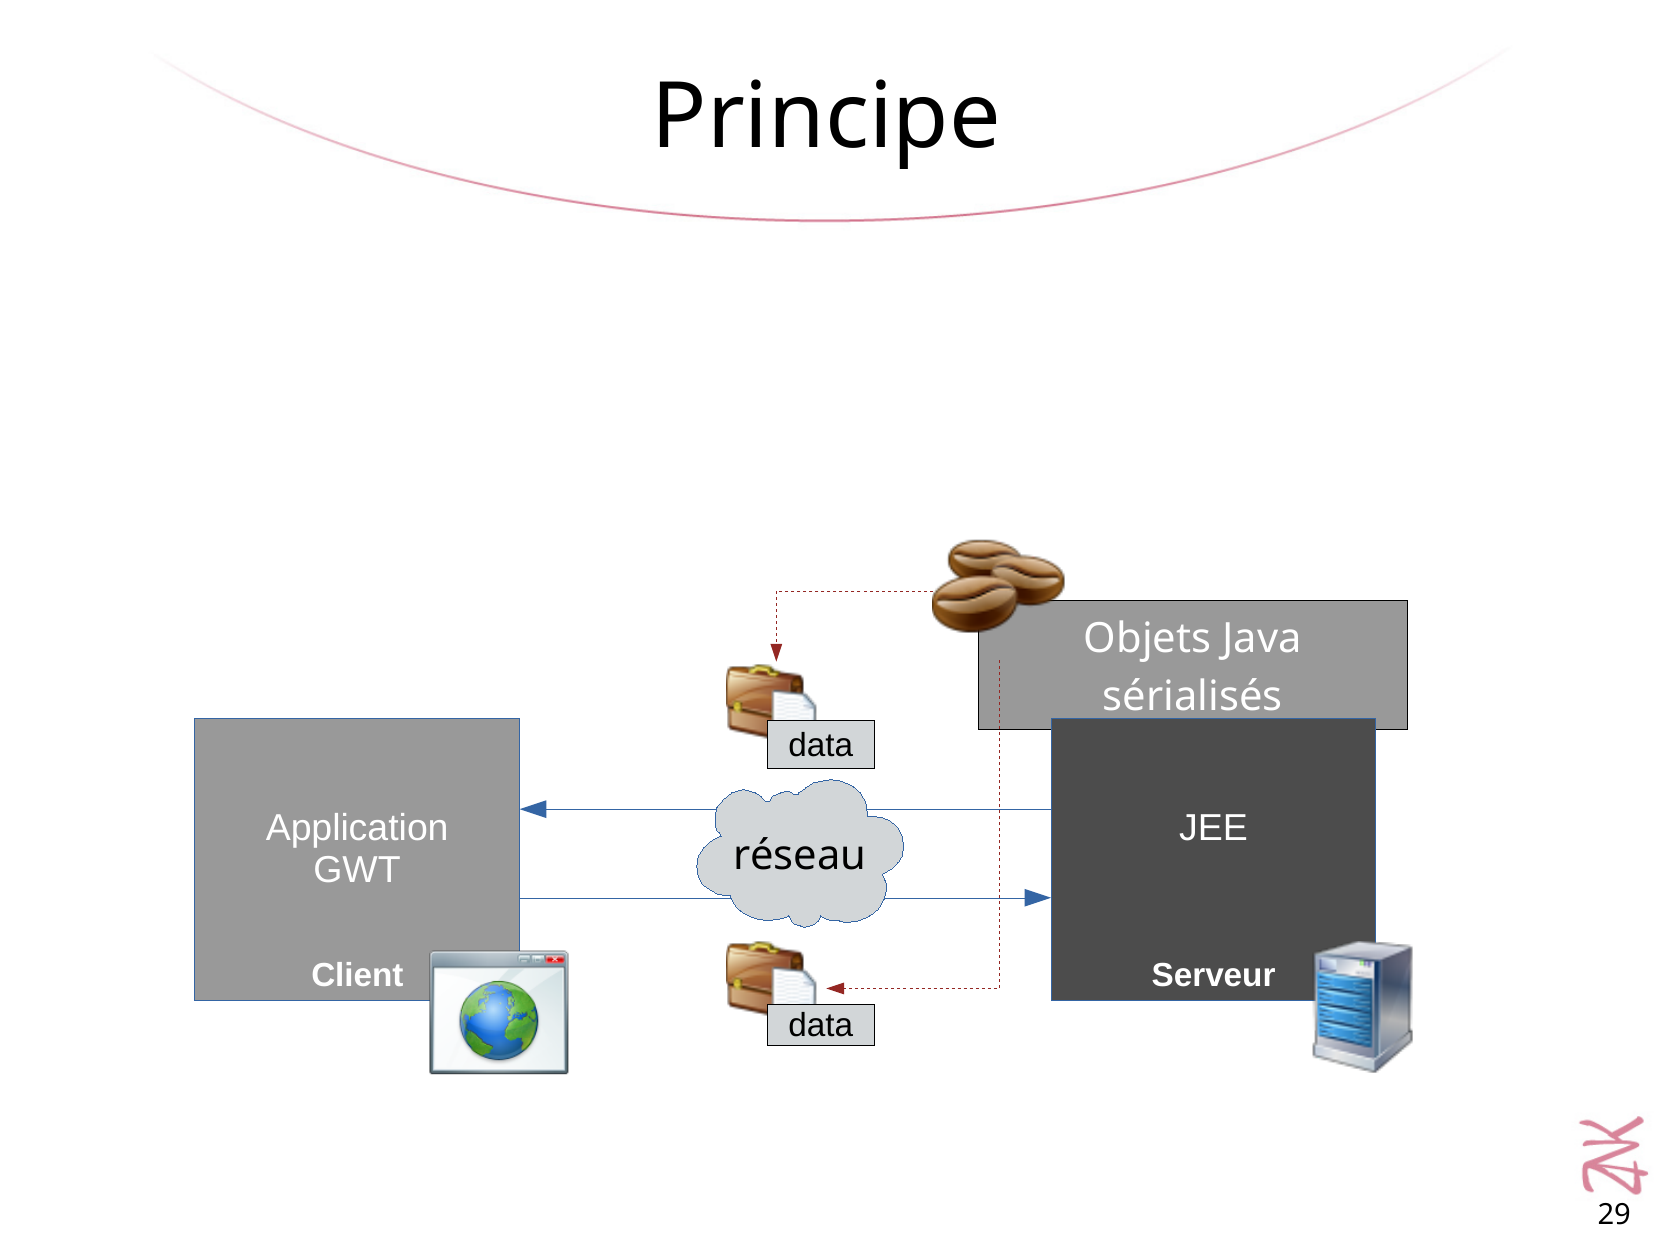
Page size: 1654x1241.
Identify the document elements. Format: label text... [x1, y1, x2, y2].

text_box Serveur [1051, 718, 1376, 1001]
text_box Client [194, 718, 520, 799]
text_box Objets Java sérialisés [978, 600, 1408, 714]
text_box réseau [696, 779, 904, 928]
text_box Application GWT [194, 799, 520, 920]
text_box JEE [1105, 799, 1322, 870]
text_box data [767, 1004, 875, 1046]
text_box Client [194, 920, 520, 1001]
picture [4, 1, 1654, 1241]
text_box data [767, 720, 875, 769]
title Principe [82, 11, 1571, 213]
